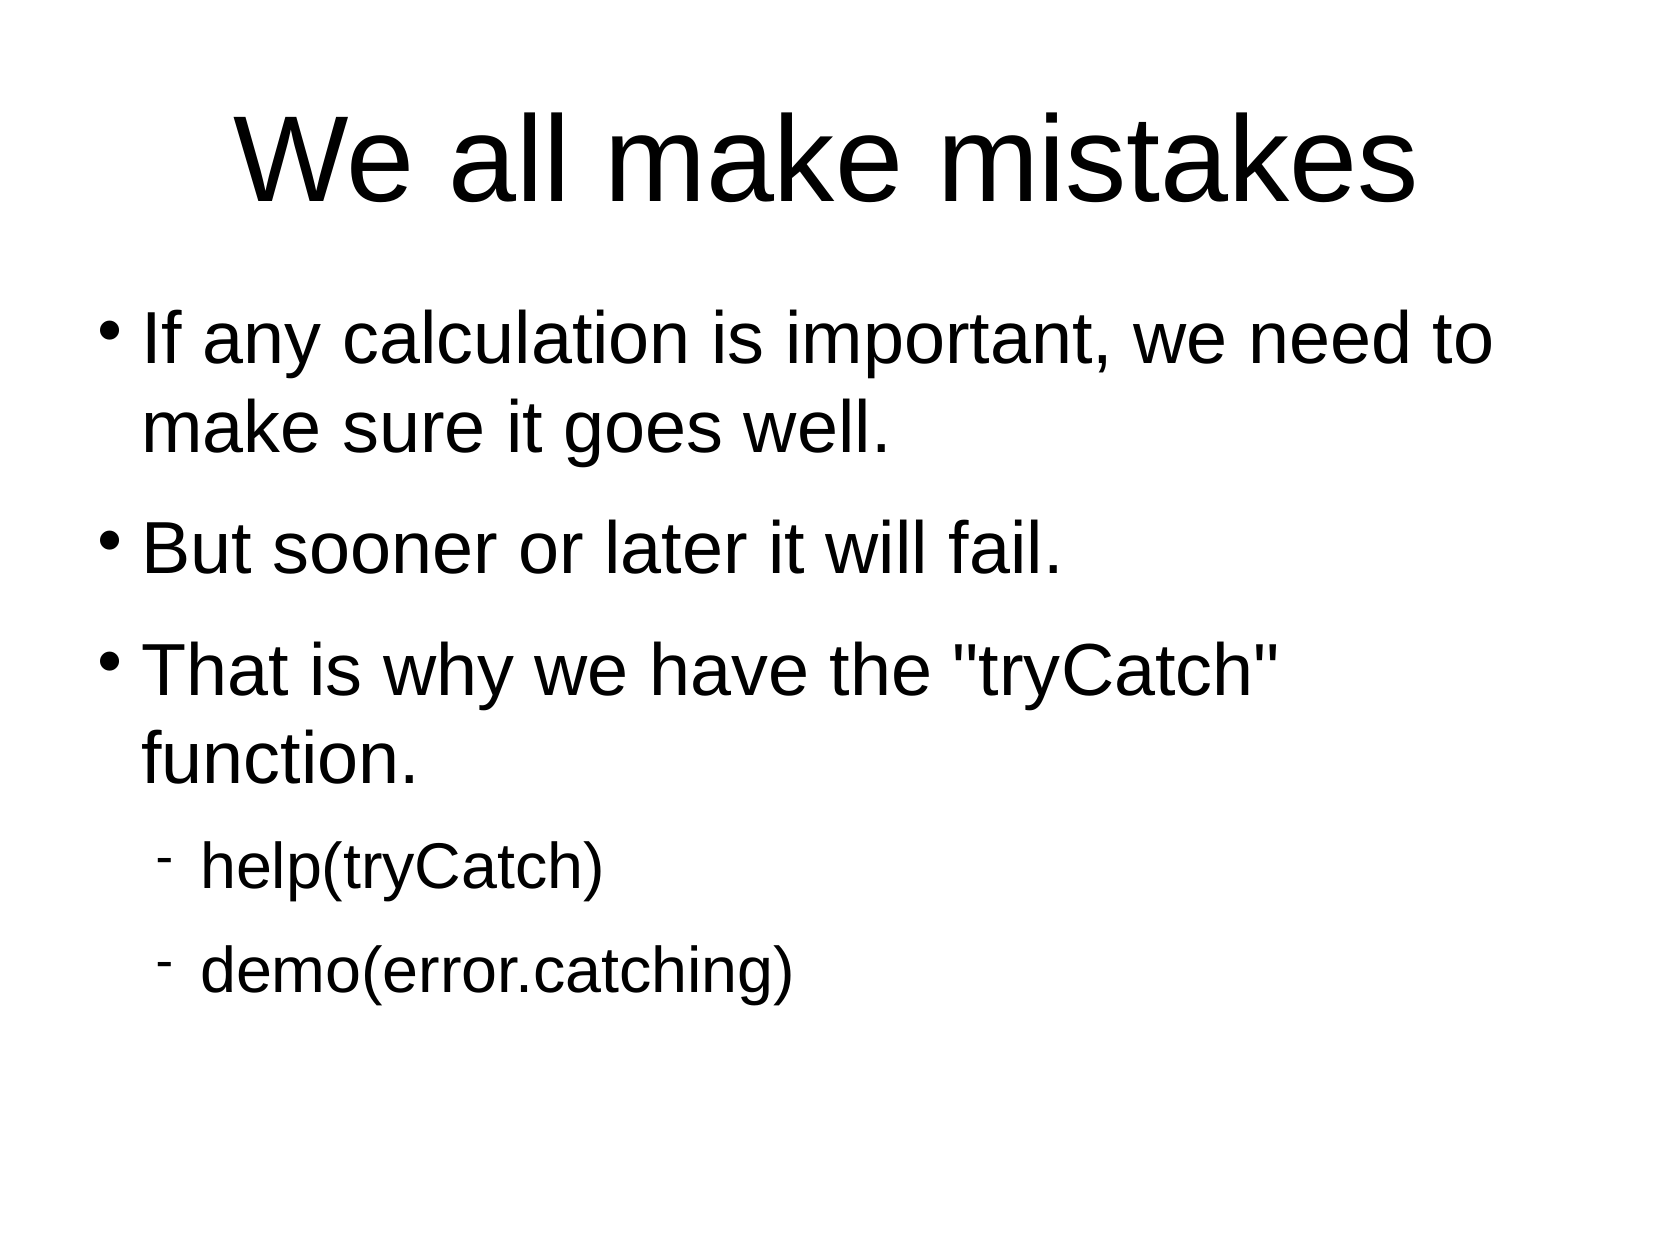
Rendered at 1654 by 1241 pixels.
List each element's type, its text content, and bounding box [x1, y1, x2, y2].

text_box We all make mistakes [82, 49, 1571, 257]
text_box If any calculation is important, we need to make sure it goes well. But sooner or later it will fail. That is why we have the "tryCatch" function. help(tryCatch) demo(error.catching) [82, 290, 1571, 1010]
